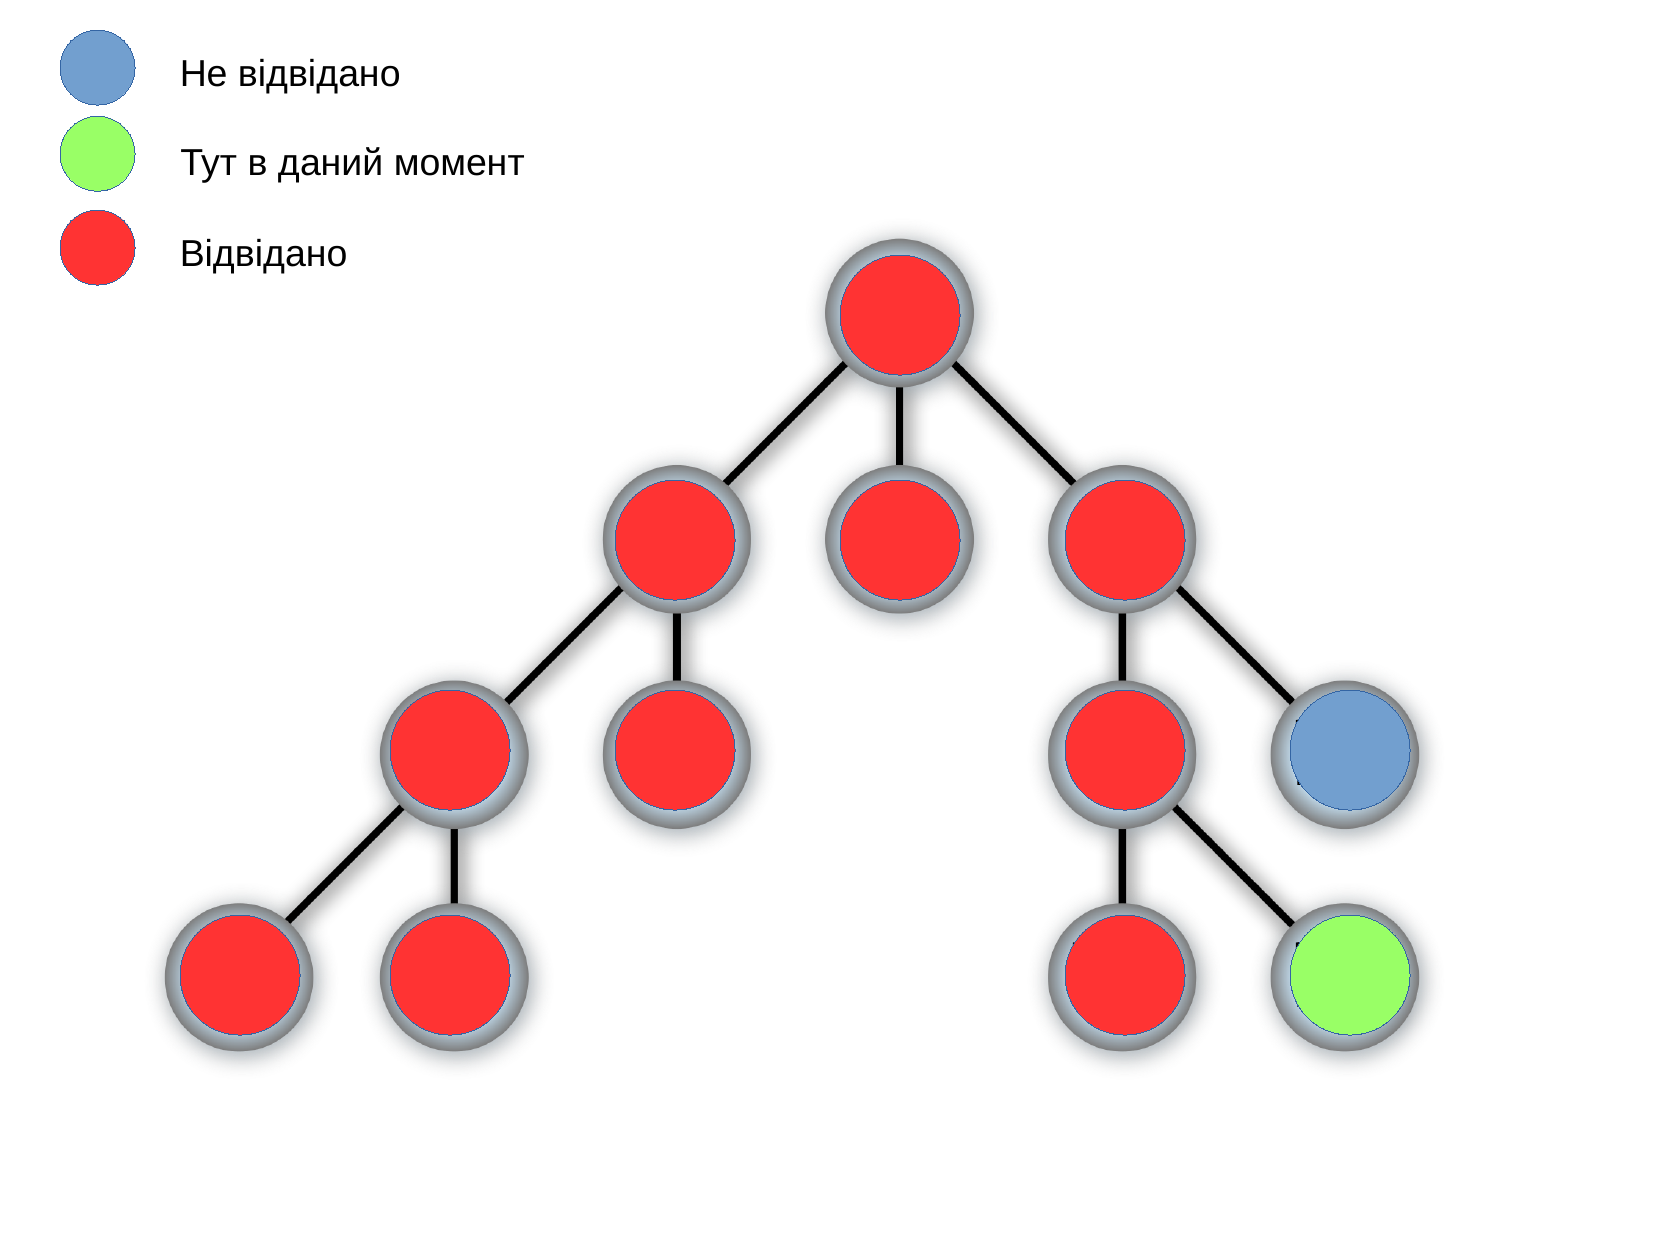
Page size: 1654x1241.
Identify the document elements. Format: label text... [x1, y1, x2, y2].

text_box [1065, 480, 1186, 601]
text_box Відвідано [165, 225, 363, 282]
text_box [615, 690, 736, 811]
picture [120, 191, 1530, 1096]
text_box [1065, 690, 1186, 811]
text_box [1065, 915, 1186, 1036]
text_box [390, 690, 511, 811]
text_box [180, 915, 301, 1036]
text_box Не відвідано [165, 45, 416, 102]
text_box [390, 915, 511, 1036]
text_box [60, 116, 136, 192]
text_box [1290, 690, 1411, 811]
text_box [840, 480, 961, 601]
text_box Тут в даний момент [165, 134, 541, 192]
text_box [1290, 915, 1411, 1036]
text_box [60, 30, 136, 106]
text_box [615, 480, 736, 601]
text_box [840, 255, 961, 376]
text_box [60, 210, 136, 286]
